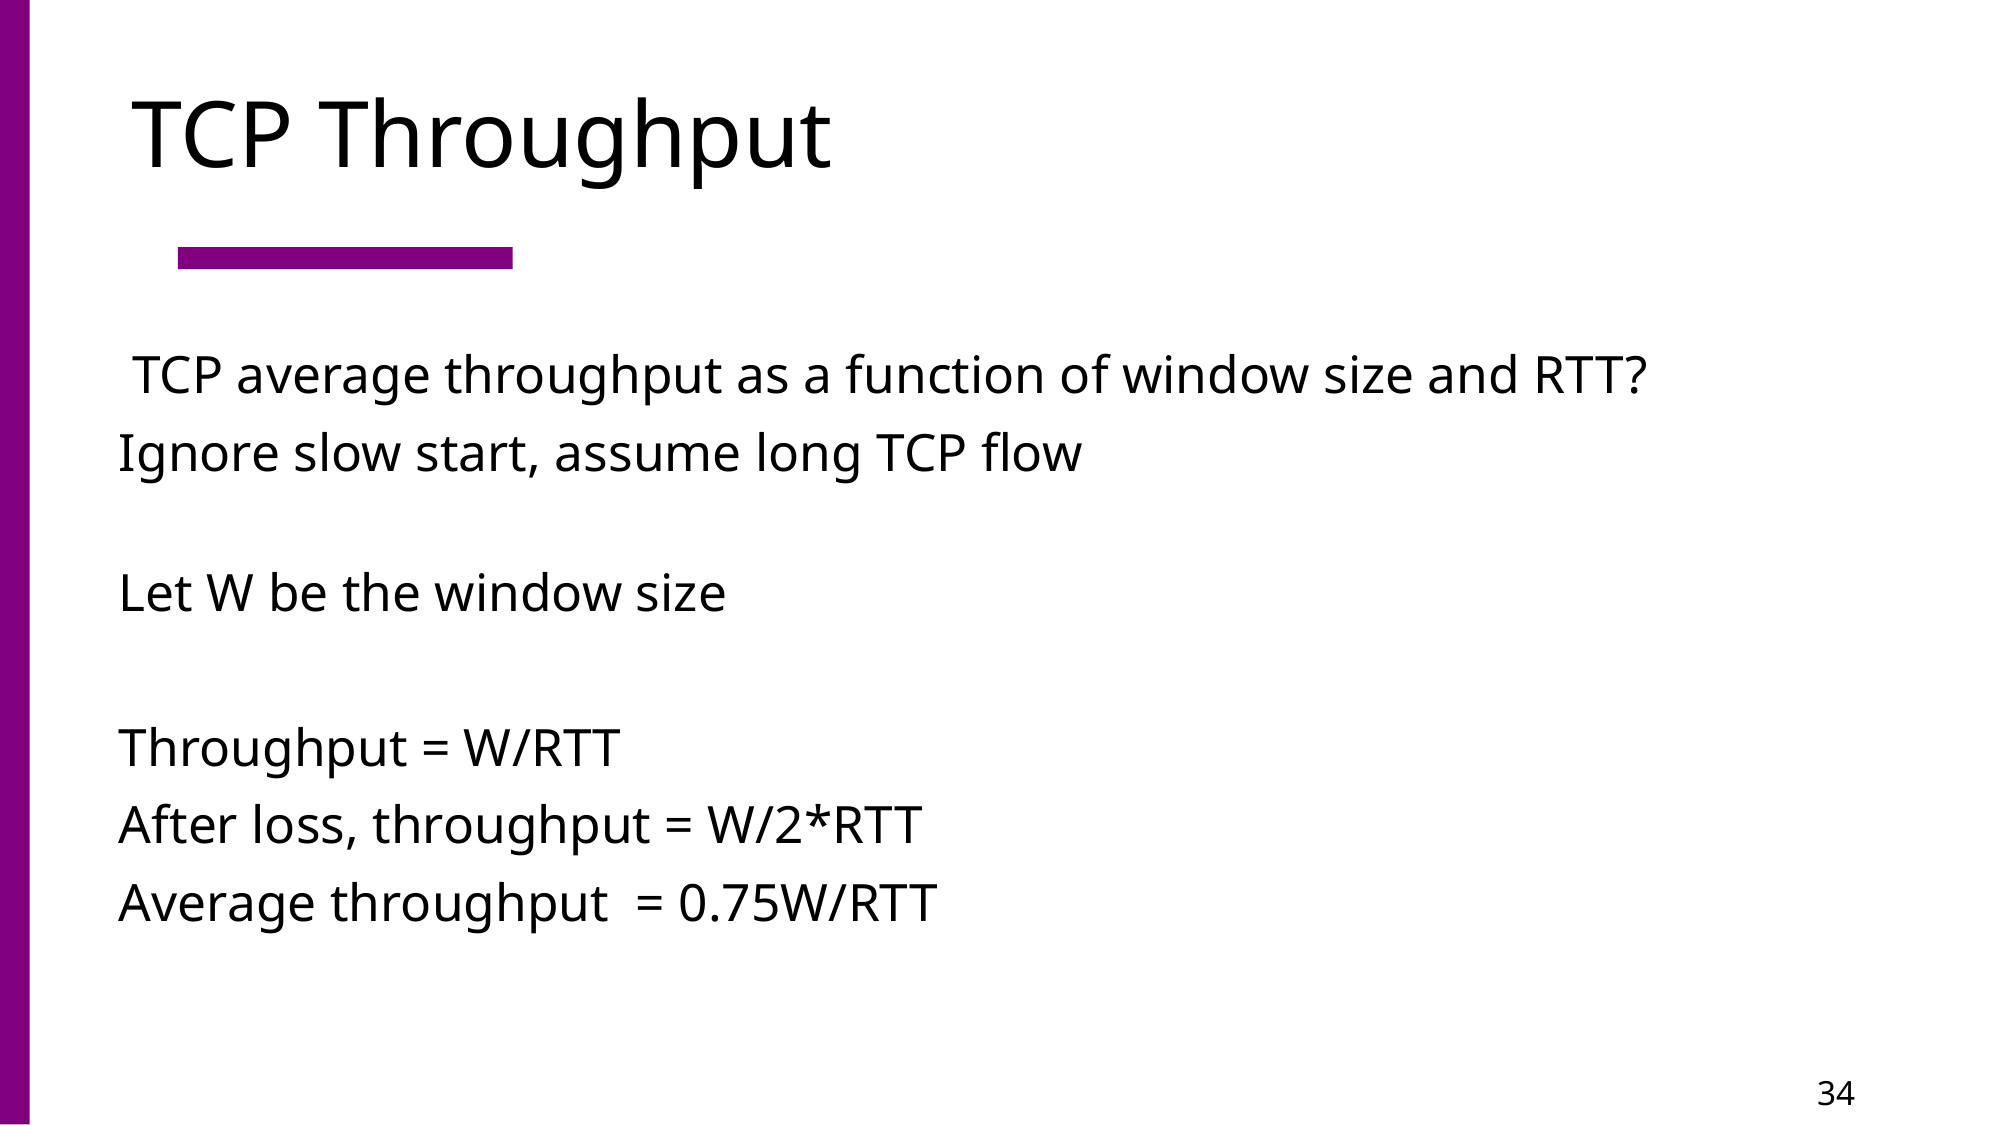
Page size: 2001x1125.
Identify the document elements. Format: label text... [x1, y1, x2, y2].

title TCP Throughput [116, 37, 1817, 225]
list TCP average throughput as a function of window size and RTT? Ignore slow start, assume long TCP flow Let W be the window size Throughput = W/RTT After loss, throughput = W/2*RTT Average throughput = 0.75W/RTT [103, 334, 1981, 946]
